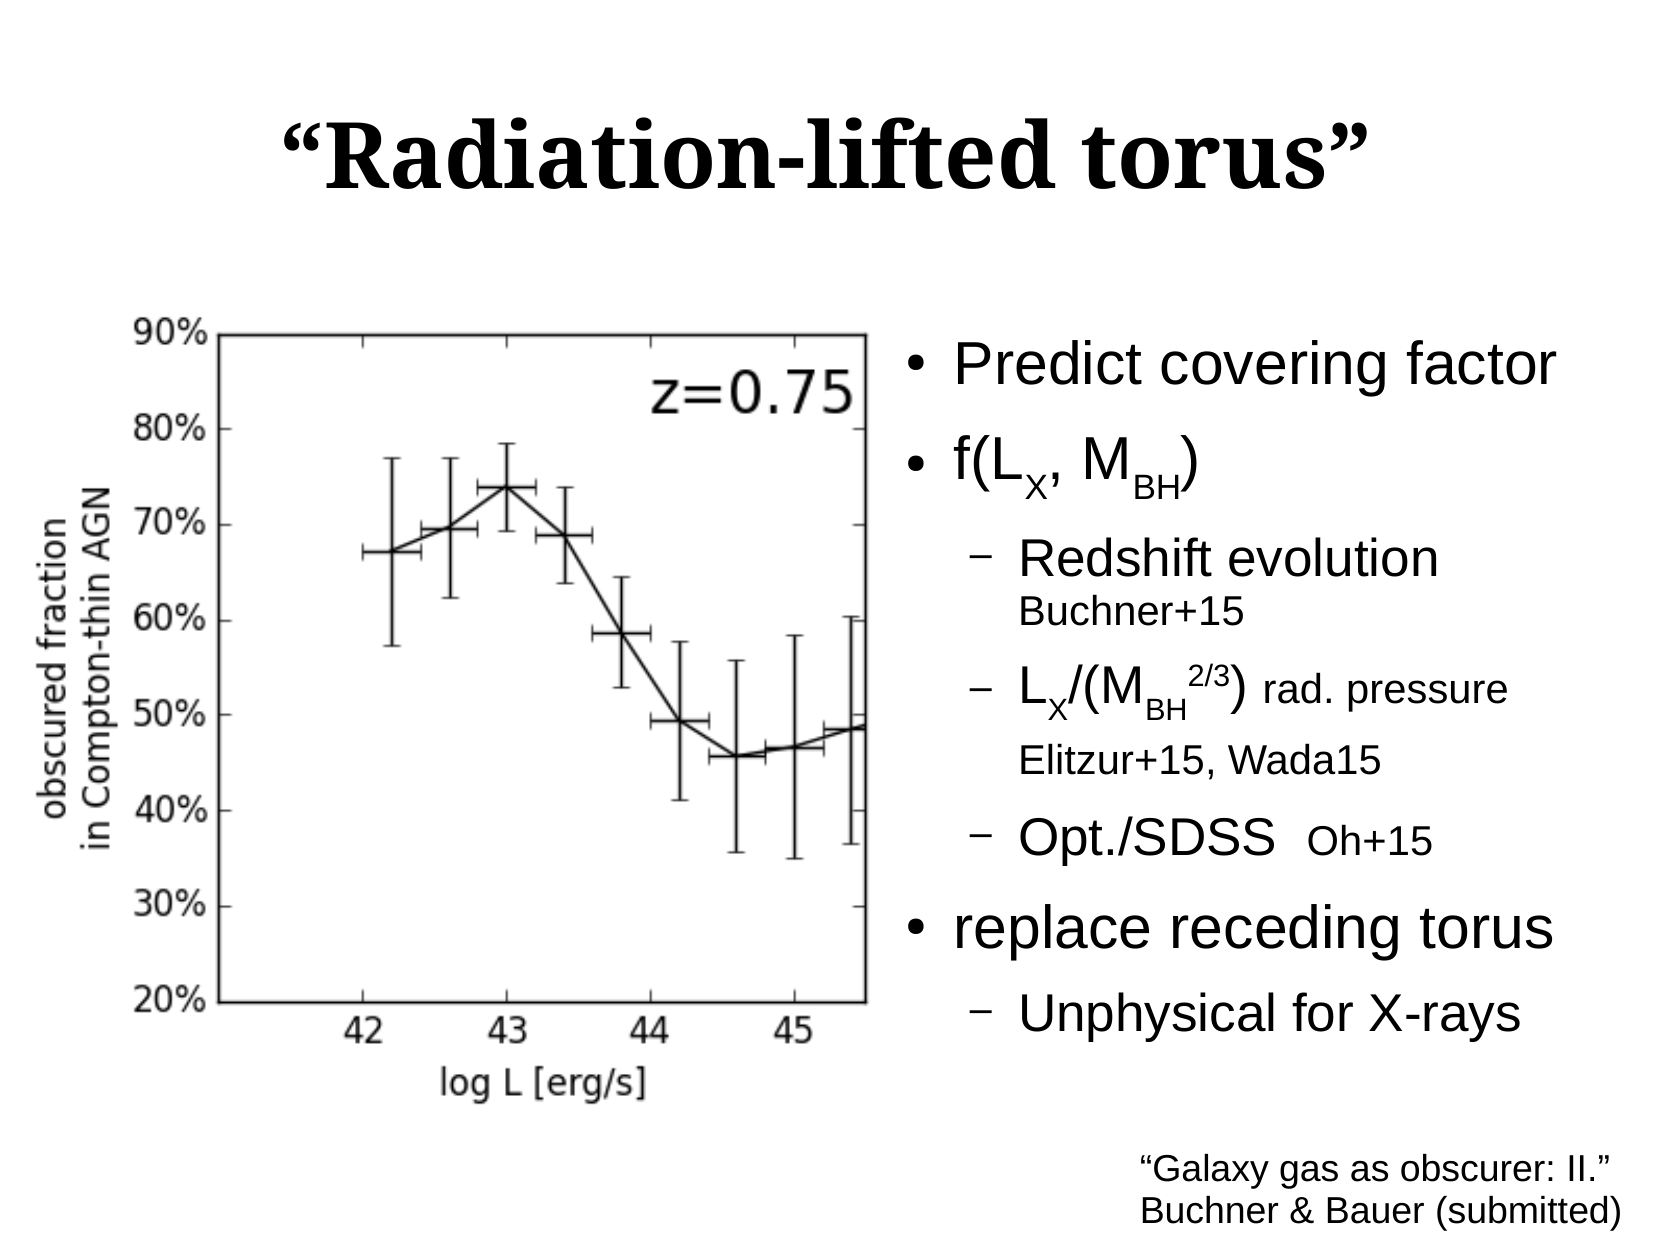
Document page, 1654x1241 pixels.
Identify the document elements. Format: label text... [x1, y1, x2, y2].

picture [0, 289, 892, 1123]
text_box “Galaxy gas as obscurer: II.” Buchner & Bauer (submitted) [1125, 1140, 1646, 1240]
list Predict covering factor f(LX, MBH) Redshift evolution Buchner+15 LX/(MBH2/3) rad. pressure Elitzur+15, Wada15 Opt./SDSS Oh+15 replace receding torus Unphysical for X-rays [892, 330, 1636, 1050]
title “Radiation-lifted torus” [82, 49, 1571, 257]
